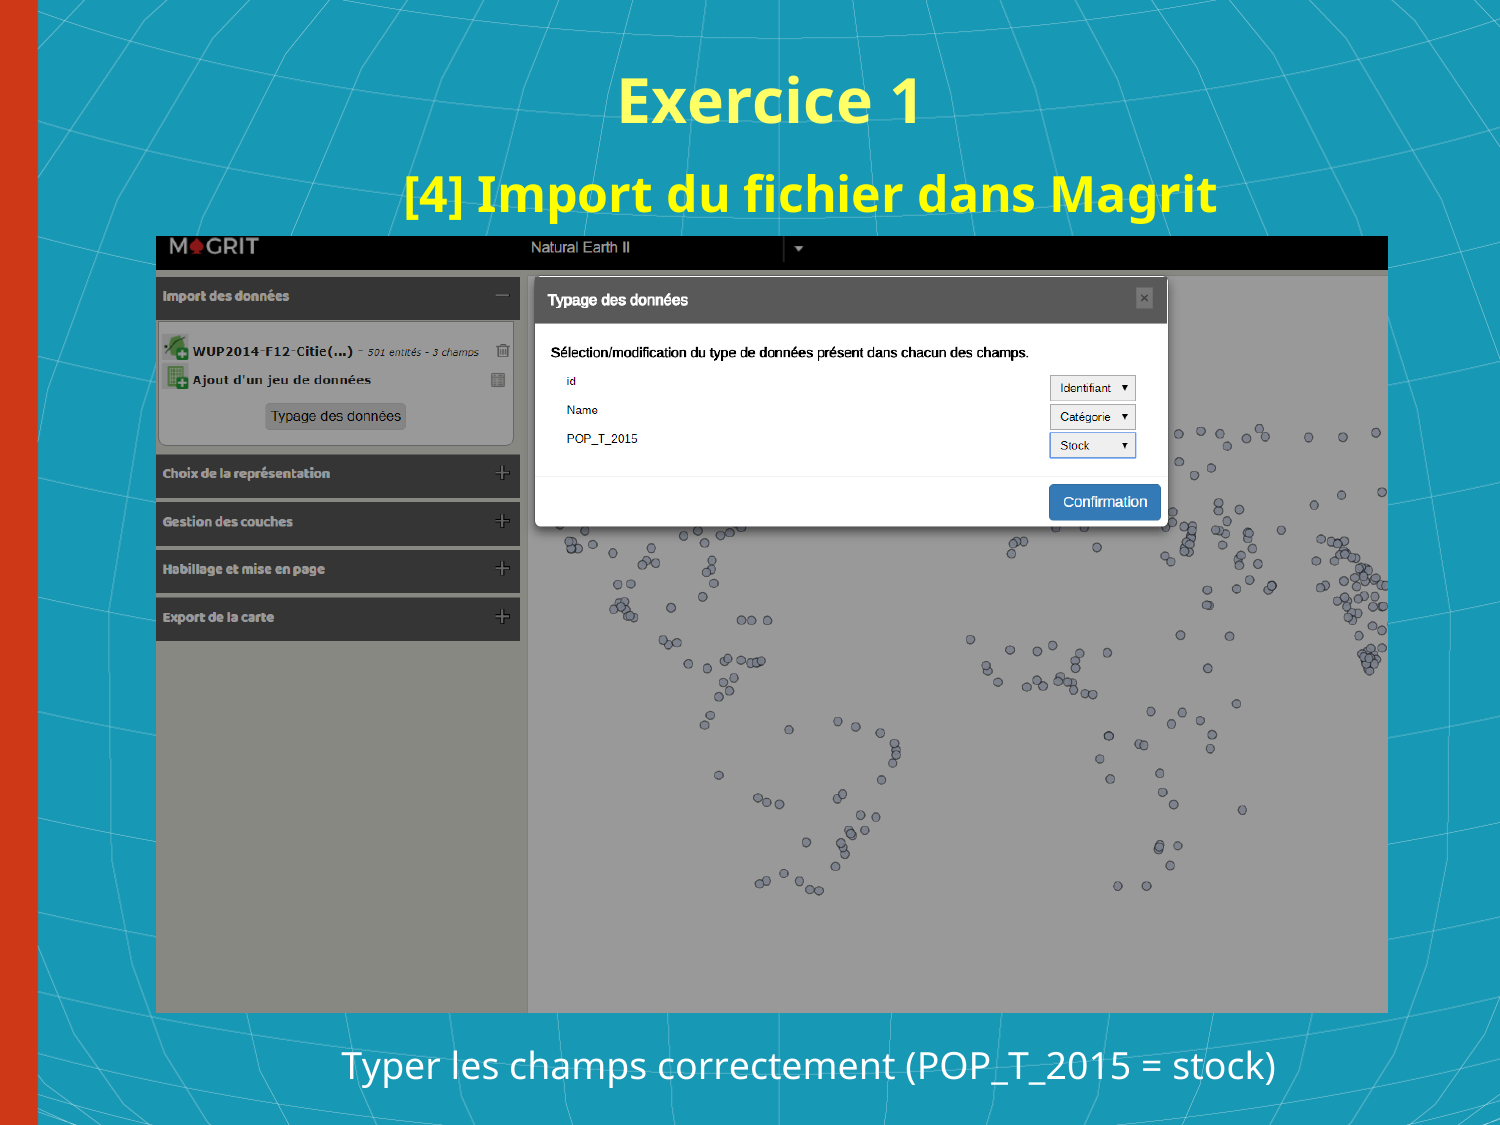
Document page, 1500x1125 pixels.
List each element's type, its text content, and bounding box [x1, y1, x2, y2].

picture [0, 0, 1500, 1125]
title Exercice 1 [65, 20, 1477, 159]
list [4] Import du fichier dans Magrit [59, 159, 1477, 812]
list Typer les champs correctement (POP_T_2015 = stock) [183, 1039, 1436, 1099]
